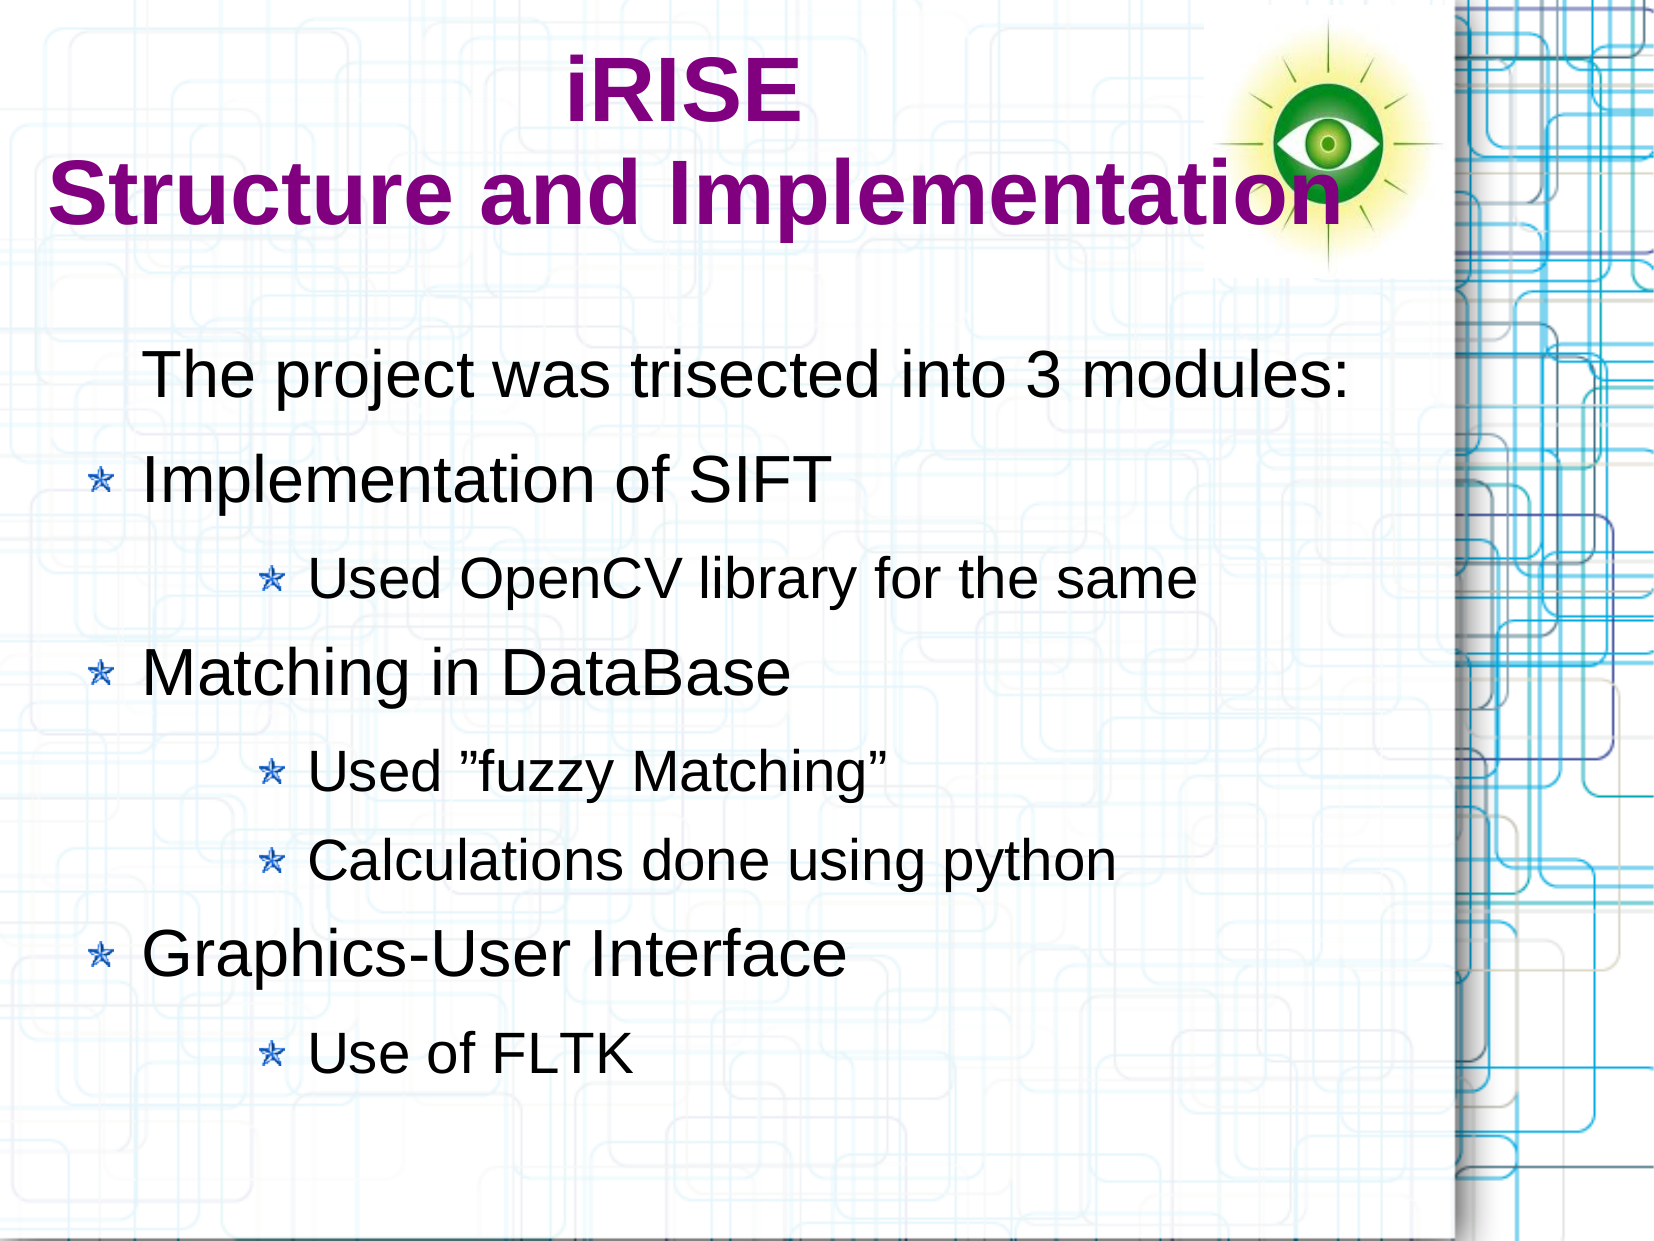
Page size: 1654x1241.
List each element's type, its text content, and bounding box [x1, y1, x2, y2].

list The project was trisected into 3 modules: Implementation of SIFT Used OpenCV library for the same Matching in DataBase Used ”fuzzy Matching” Calculations done using python Graphics-User Interface Use of FLTK [70, 337, 1406, 1156]
title iRISE Structure and Implementation [17, 37, 1376, 245]
picture [0, 0, 1654, 1241]
